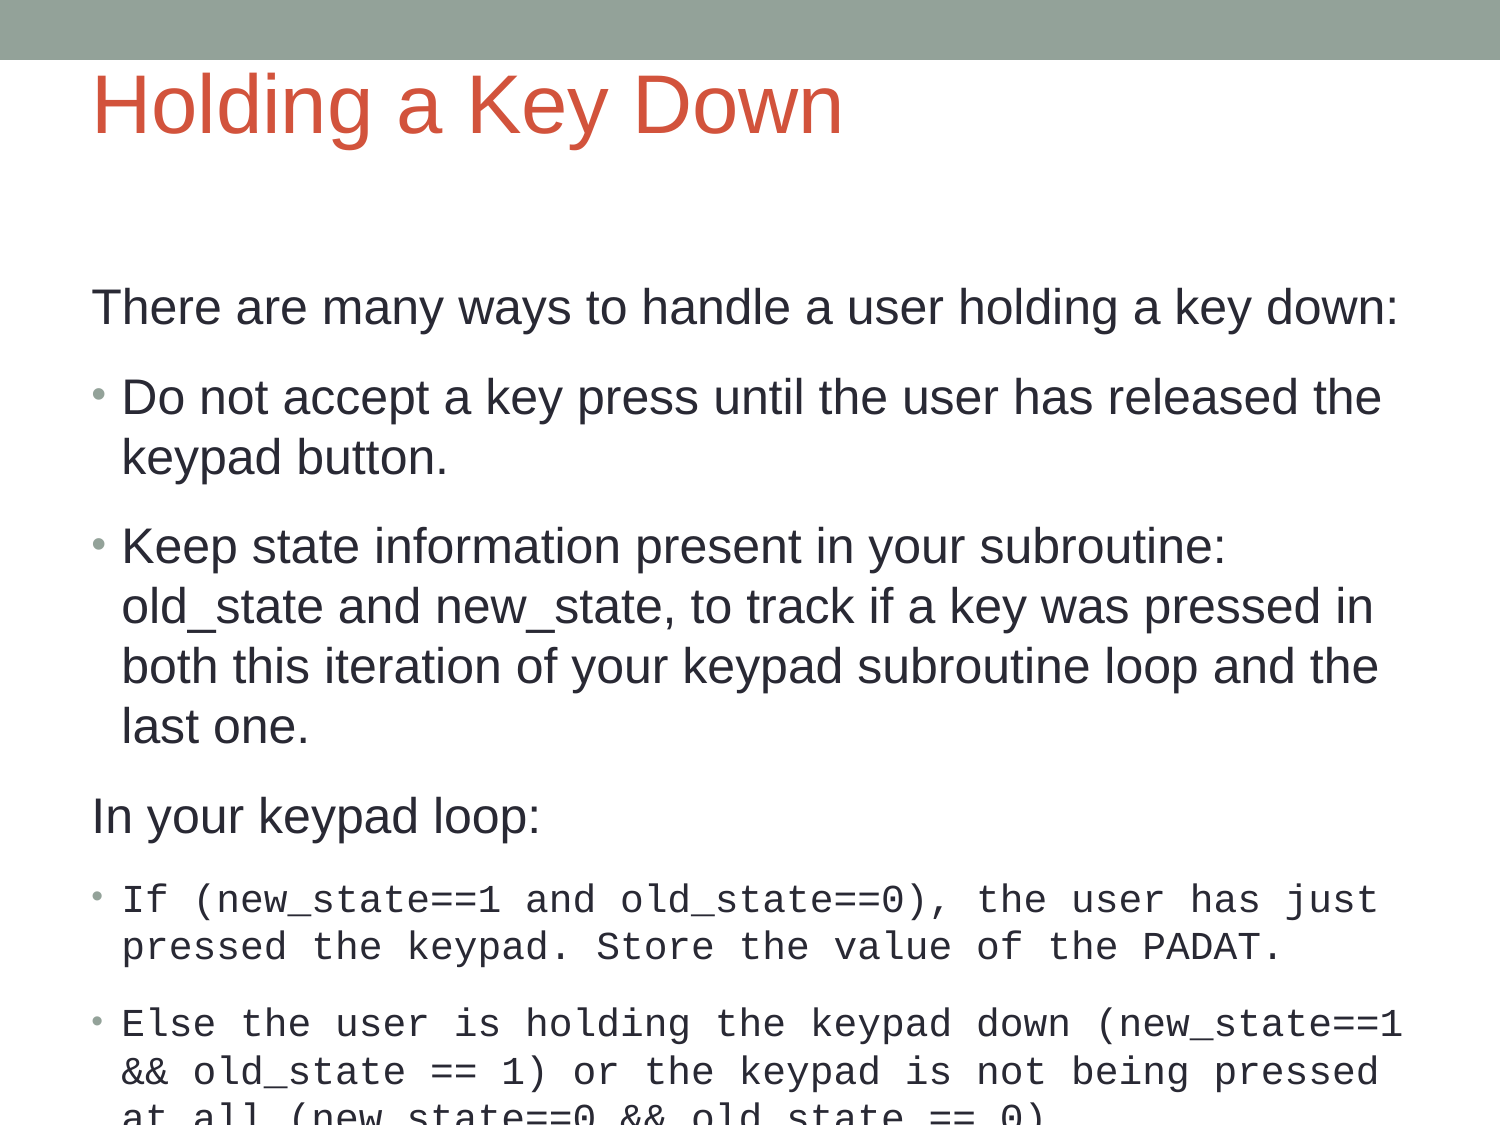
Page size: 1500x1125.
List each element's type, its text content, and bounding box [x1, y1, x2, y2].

title Holding a Key Down [76, 42, 1427, 231]
list There are many ways to handle a user holding a key down: Do not accept a key press until the user has released the keypad button. Keep state information present in your subroutine: old_state and new_state, to track if a key was pressed in both this iteration of your keypad subroutine loop and the last one. In your keypad loop: If (new_state==1 and old_state==0), the user has just pressed the keypad. Store the value of the PADAT. Else the user is holding the keypad down (new_state==1 && old_state == 1) or the keypad is not being pressed at all (new_state==0 && old_state == 0). set old_state=new_state [76, 267, 1427, 1010]
